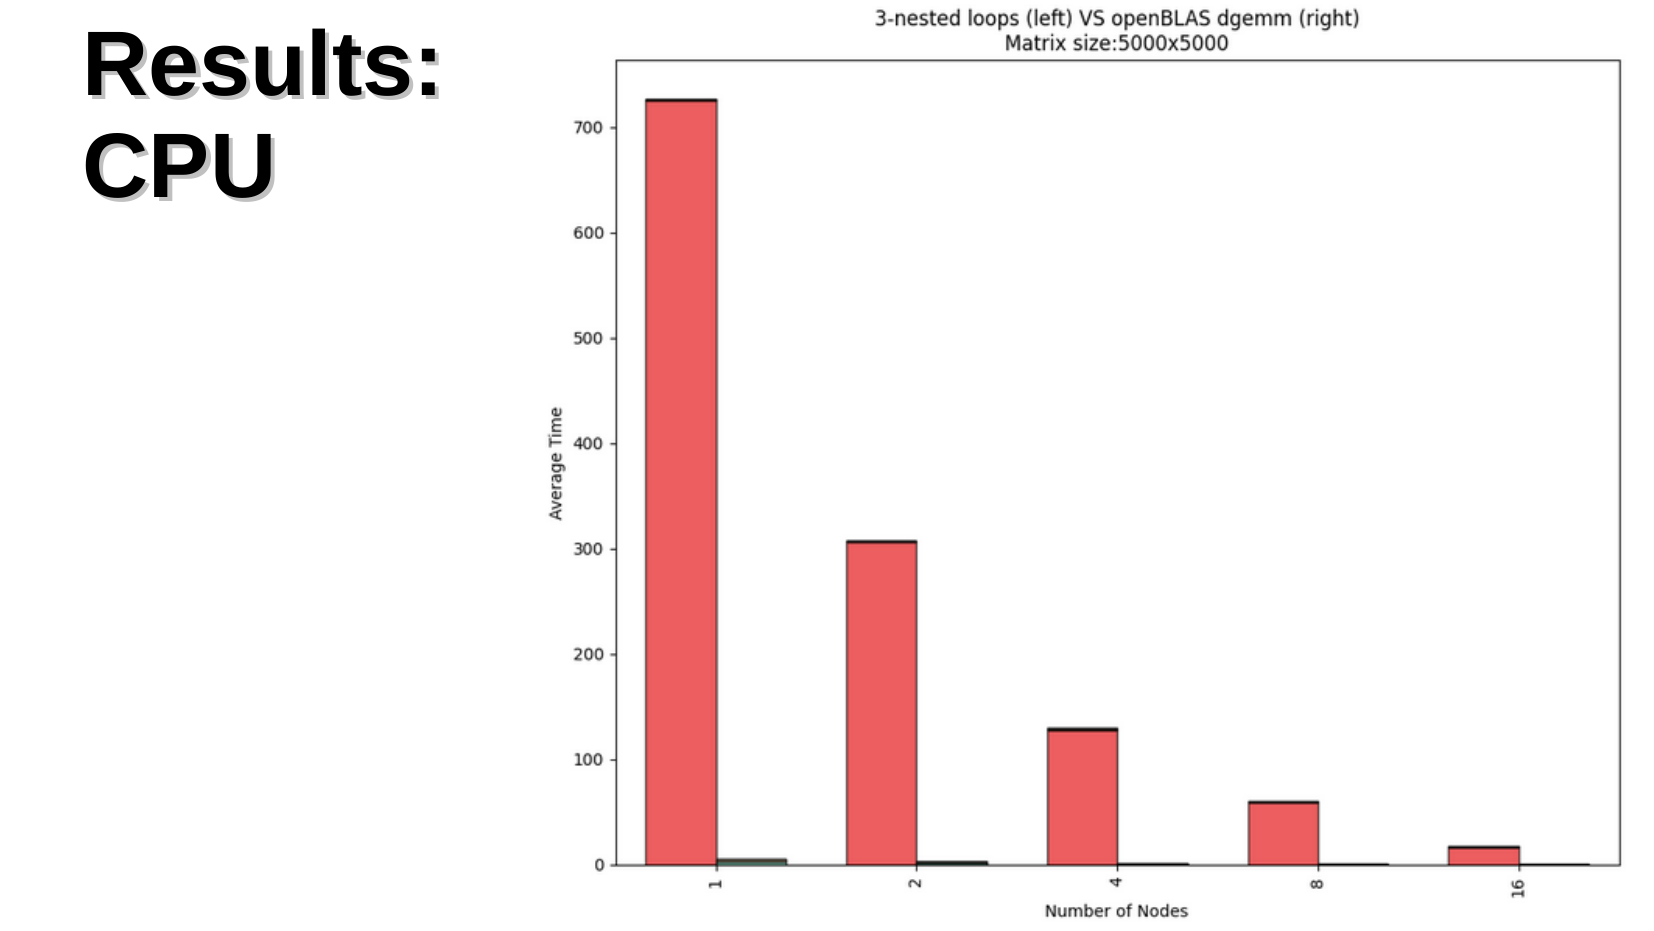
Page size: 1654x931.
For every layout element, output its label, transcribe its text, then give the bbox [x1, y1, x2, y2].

picture [538, 0, 1654, 931]
title Results: CPU [82, 12, 538, 218]
